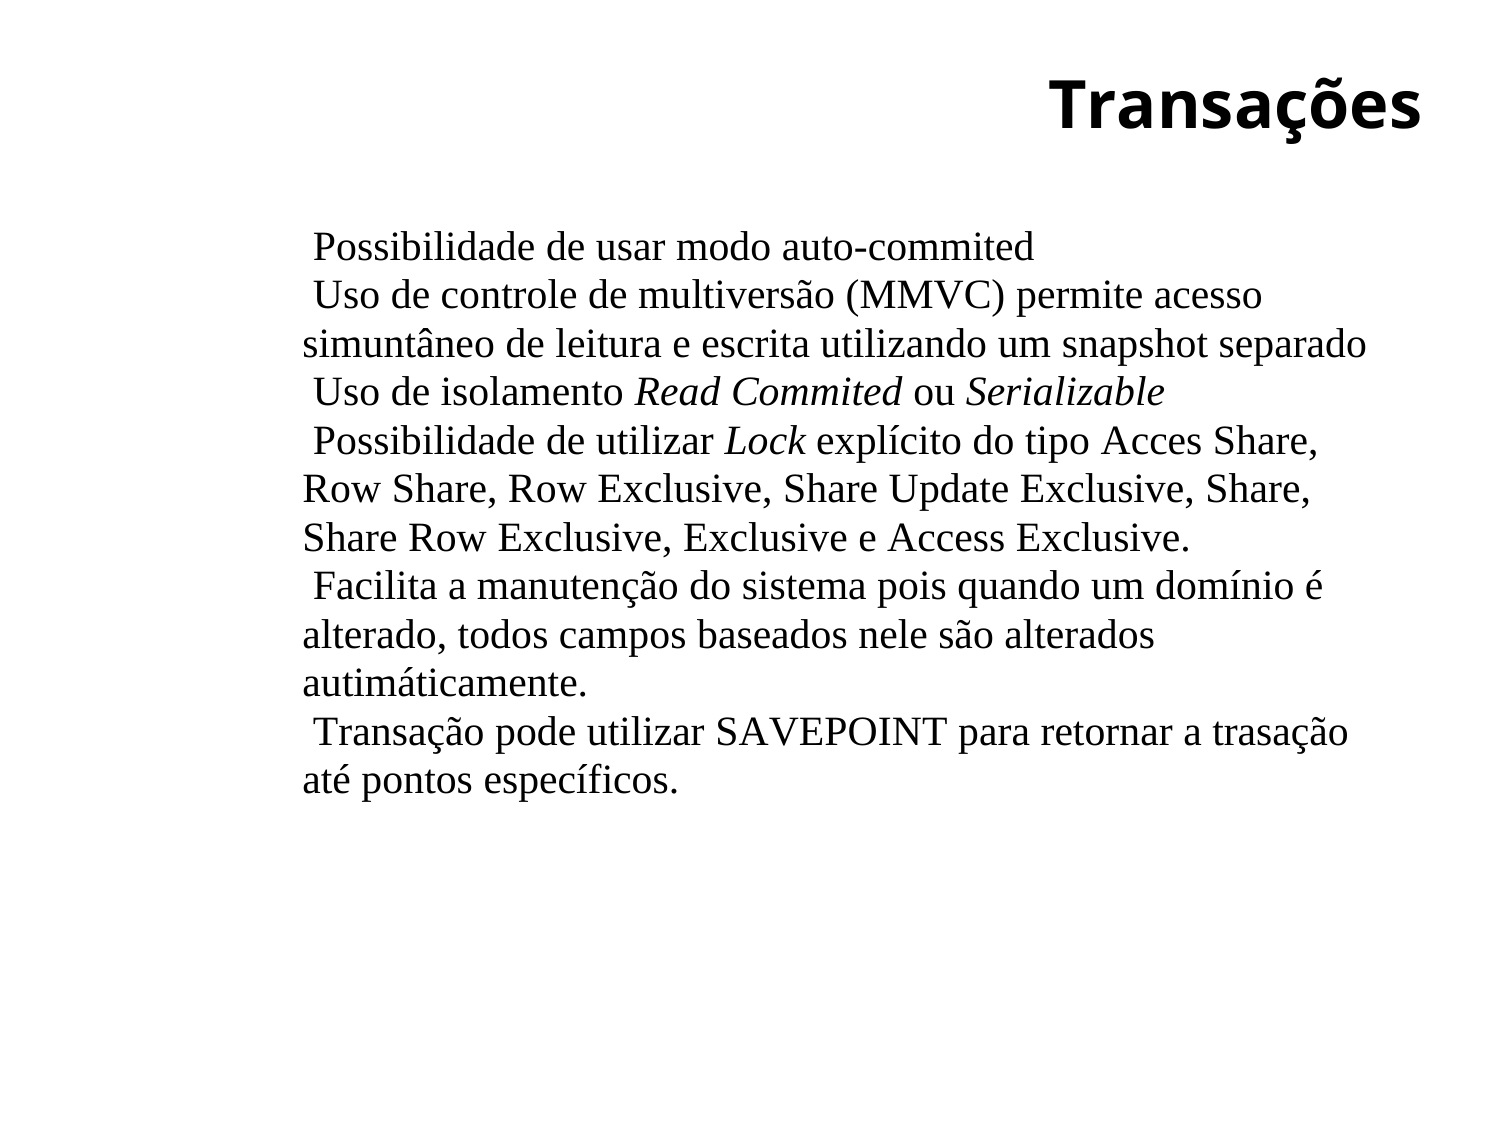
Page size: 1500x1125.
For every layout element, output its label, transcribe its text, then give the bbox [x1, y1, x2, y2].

text_box Transações [475, 50, 1438, 152]
text_box Possibilidade de usar modo auto-commited Uso de controle de multiversão (MMVC) permite acesso simuntâneo de leitura e escrita utilizando um snapshot separado Uso de isolamento Read Commited ou Serializable Possibilidade de utilizar Lock explícito do tipo Acces Share, Row Share, Row Exclusive, Share Update Exclusive, Share, Share Row Exclusive, Exclusive e Access Exclusive. Facilita a manutenção do sistema pois quando um domínio é alterado, todos campos baseados nele são alterados autimáticamente. Transação pode utilizar SAVEPOINT para retornar a trasação até pontos específicos. [287, 212, 1413, 862]
